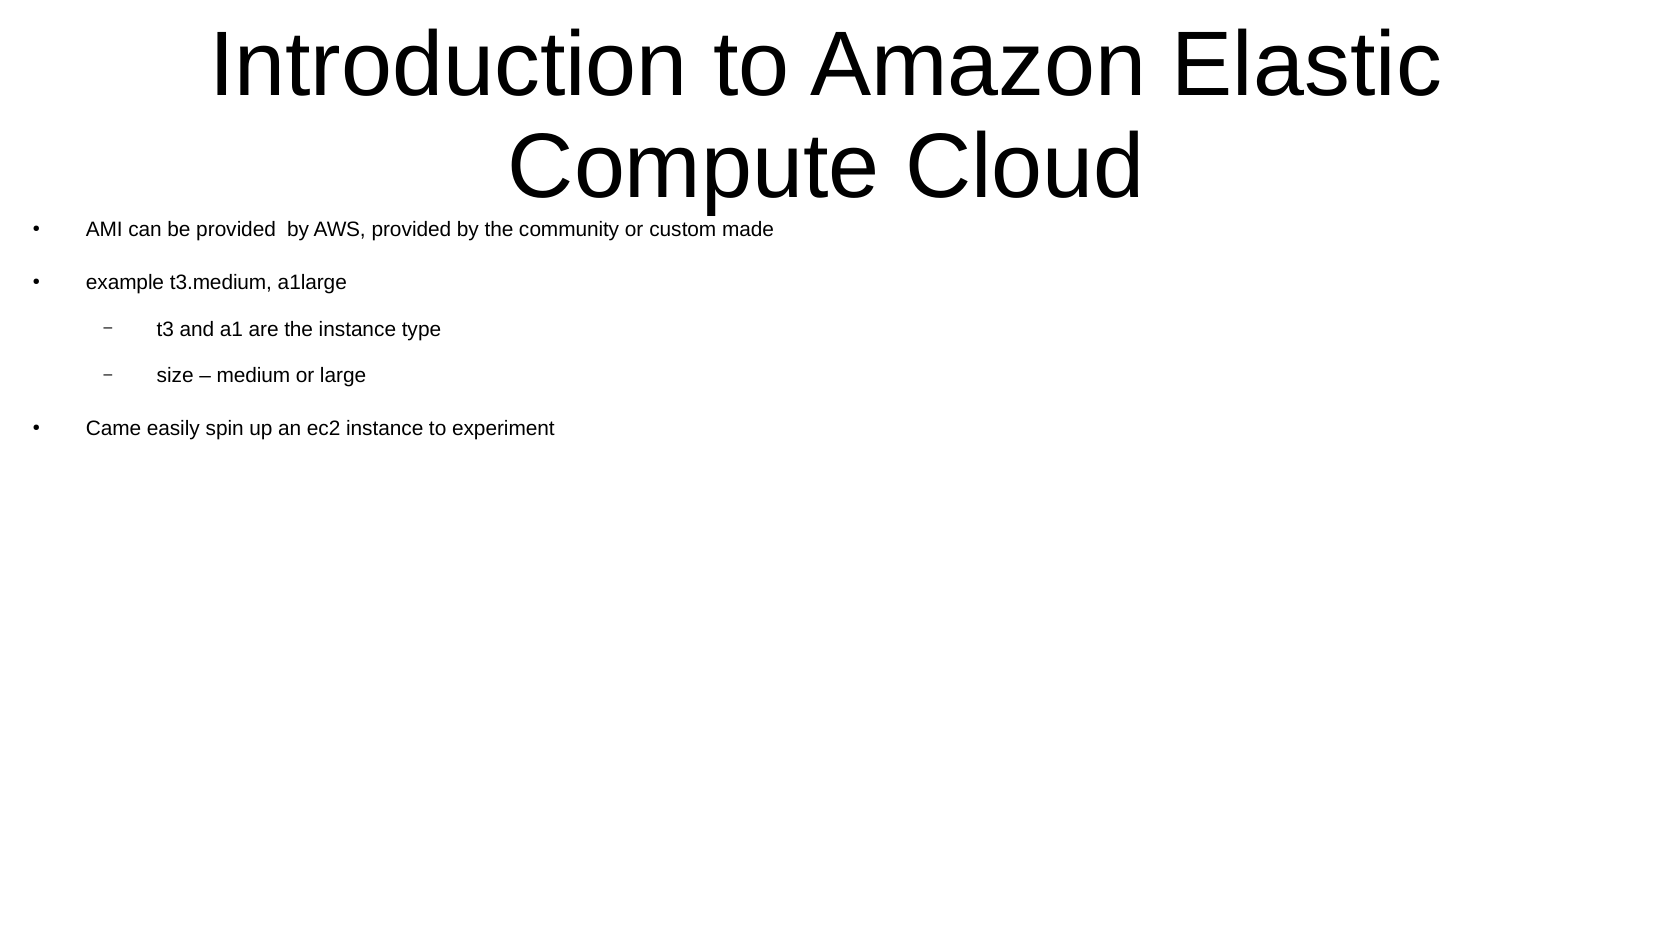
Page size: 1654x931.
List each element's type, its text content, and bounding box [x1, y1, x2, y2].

title Introduction to Amazon Elastic Compute Cloud [82, 12, 1571, 217]
list AMI can be provided by AWS, provided by the community or custom made example t3.medium, a1large t3 and a1 are the instance type size – medium or large Came easily spin up an ec2 instance to experiment [15, 217, 1571, 901]
